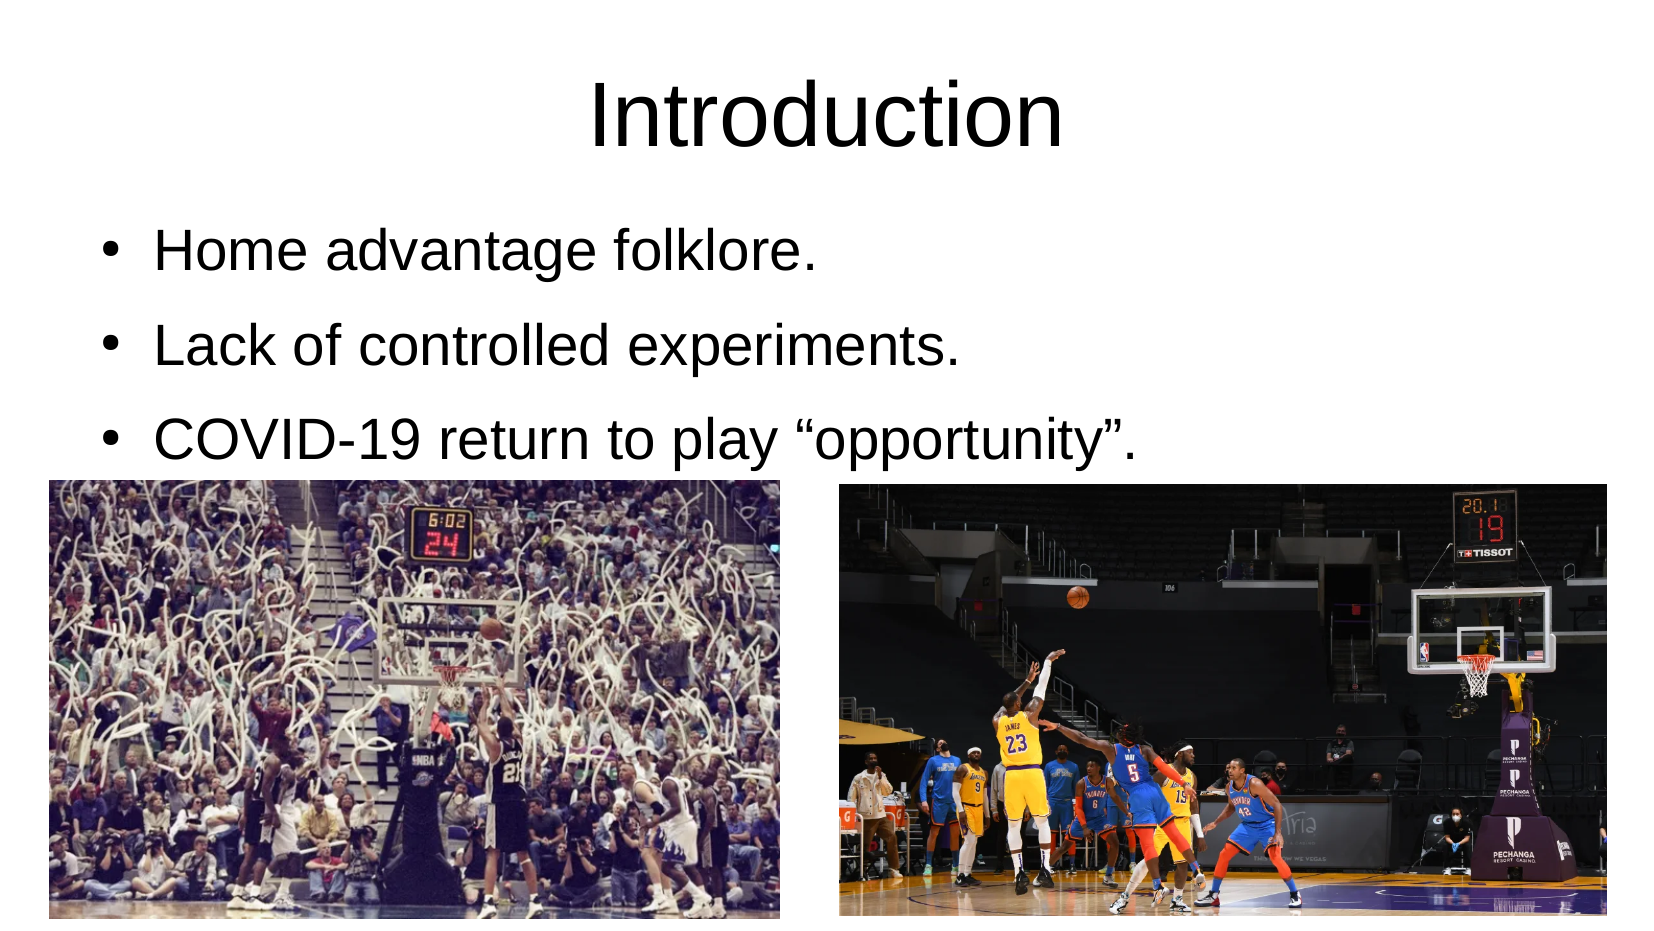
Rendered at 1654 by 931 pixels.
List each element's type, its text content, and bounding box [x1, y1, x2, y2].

picture [839, 484, 1607, 916]
list Home advantage folklore. Lack of controlled experiments. COVID-19 return to play “opportunity”. [82, 217, 1571, 758]
picture [49, 480, 780, 919]
title Introduction [82, 37, 1571, 193]
